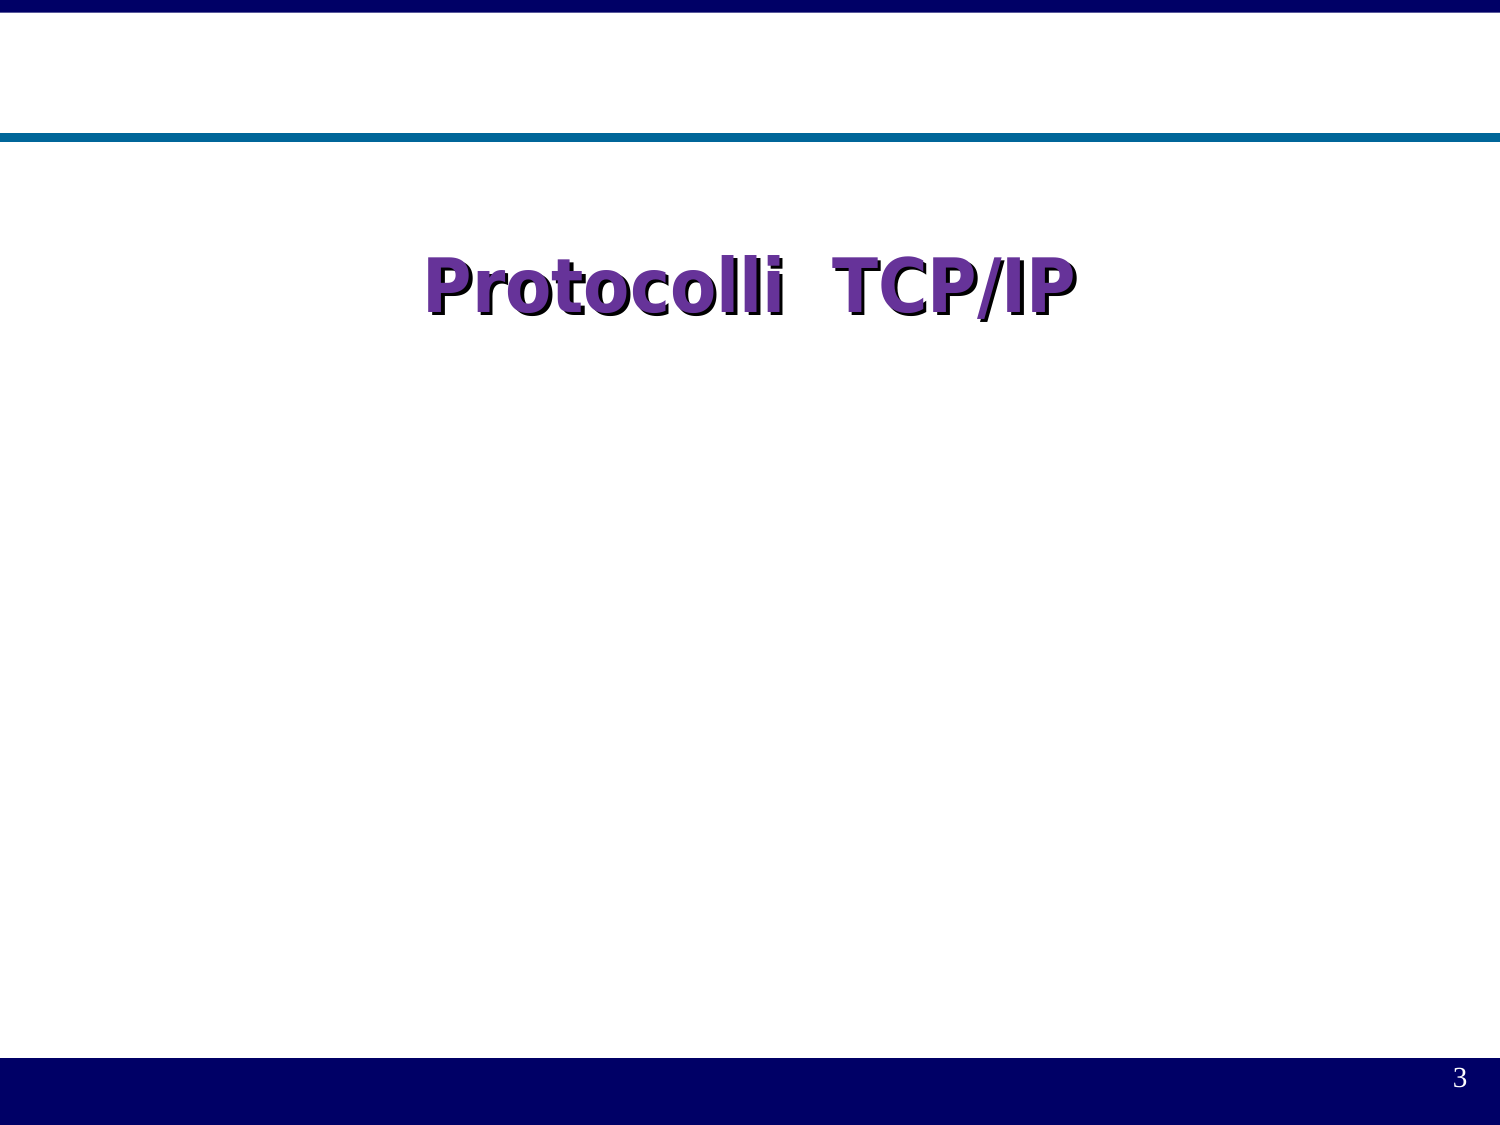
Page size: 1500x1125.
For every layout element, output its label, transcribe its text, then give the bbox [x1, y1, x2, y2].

subtitle Protocolli TCP/IP [30, 0, 1471, 580]
